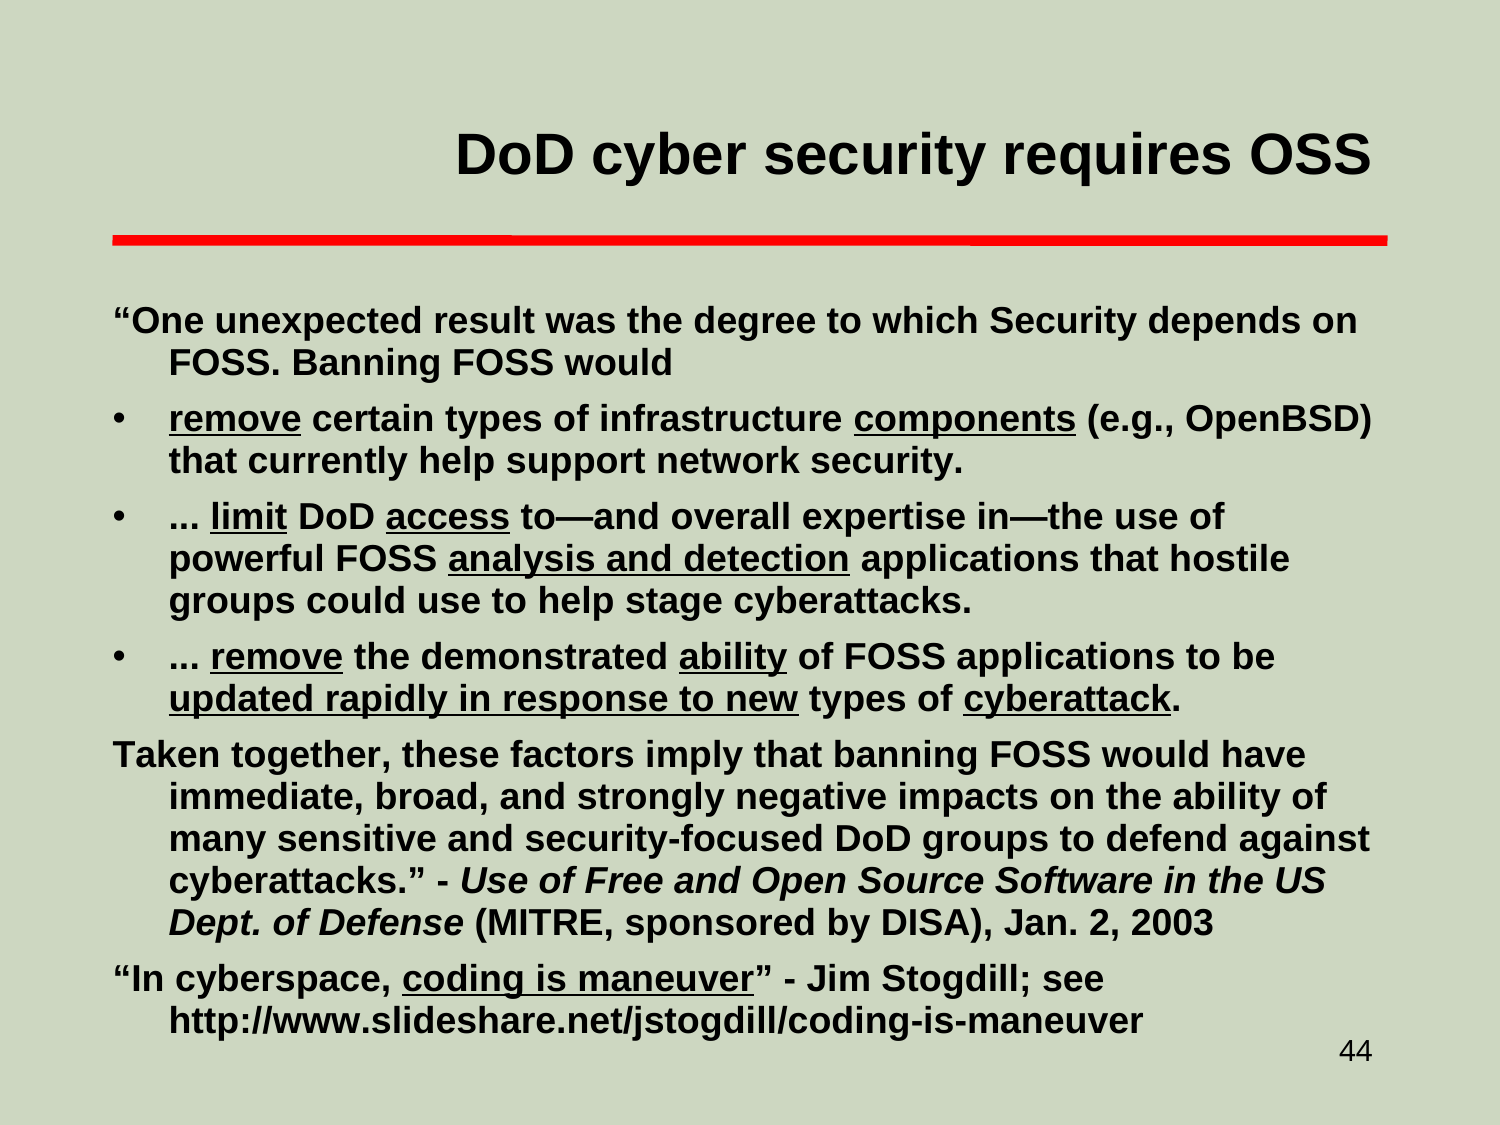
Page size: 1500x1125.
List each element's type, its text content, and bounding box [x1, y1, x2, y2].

list “One unexpected result was the degree to which Security depends on FOSS. Banning FOSS would remove certain types of infrastructure components (e.g., OpenBSD) that currently help support network security. ... limit DoD access to—and overall expertise in—the use of powerful FOSS analysis and detection applications that hostile groups could use to help stage cyberattacks. ... remove the demonstrated ability of FOSS applications to be updated rapidly in response to new types of cyberattack. Taken together, these factors imply that banning FOSS would have immediate, broad, and strongly negative impacts on the ability of many sensitive and security-focused DoD groups to defend against cyberattacks.” - Use of Free and Open Source Software in the US Dept. of Defense (MITRE, sponsored by DISA), Jan. 2, 2003 “In cyberspace, coding is maneuver” - Jim Stogdill; see http://www.slideshare.net/jstogdill/coding-is-maneuver [112, 299, 1388, 1045]
title DoD cyber security requires OSS [337, 85, 1388, 224]
